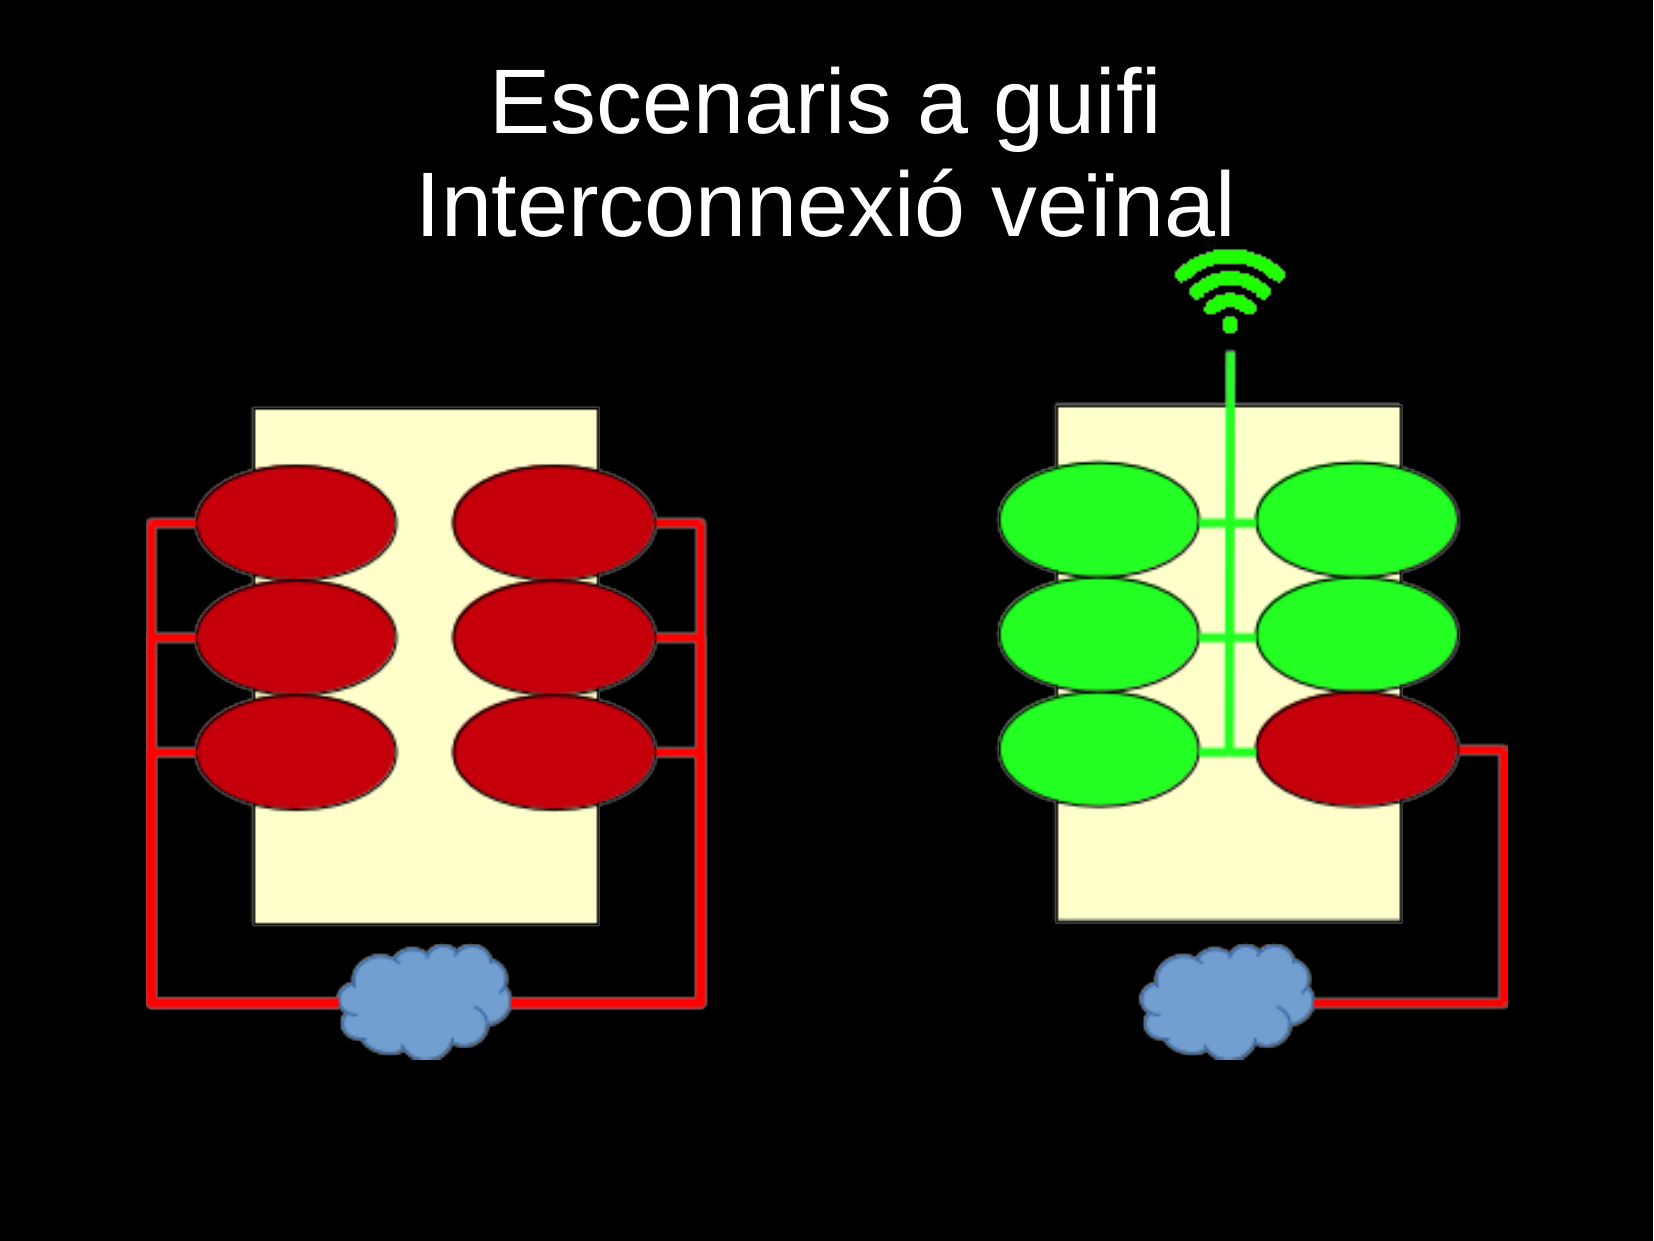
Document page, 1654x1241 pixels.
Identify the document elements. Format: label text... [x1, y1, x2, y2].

picture [146, 236, 1508, 1061]
title Escenaris a guifi Interconnexió veïnal [82, 49, 1571, 257]
